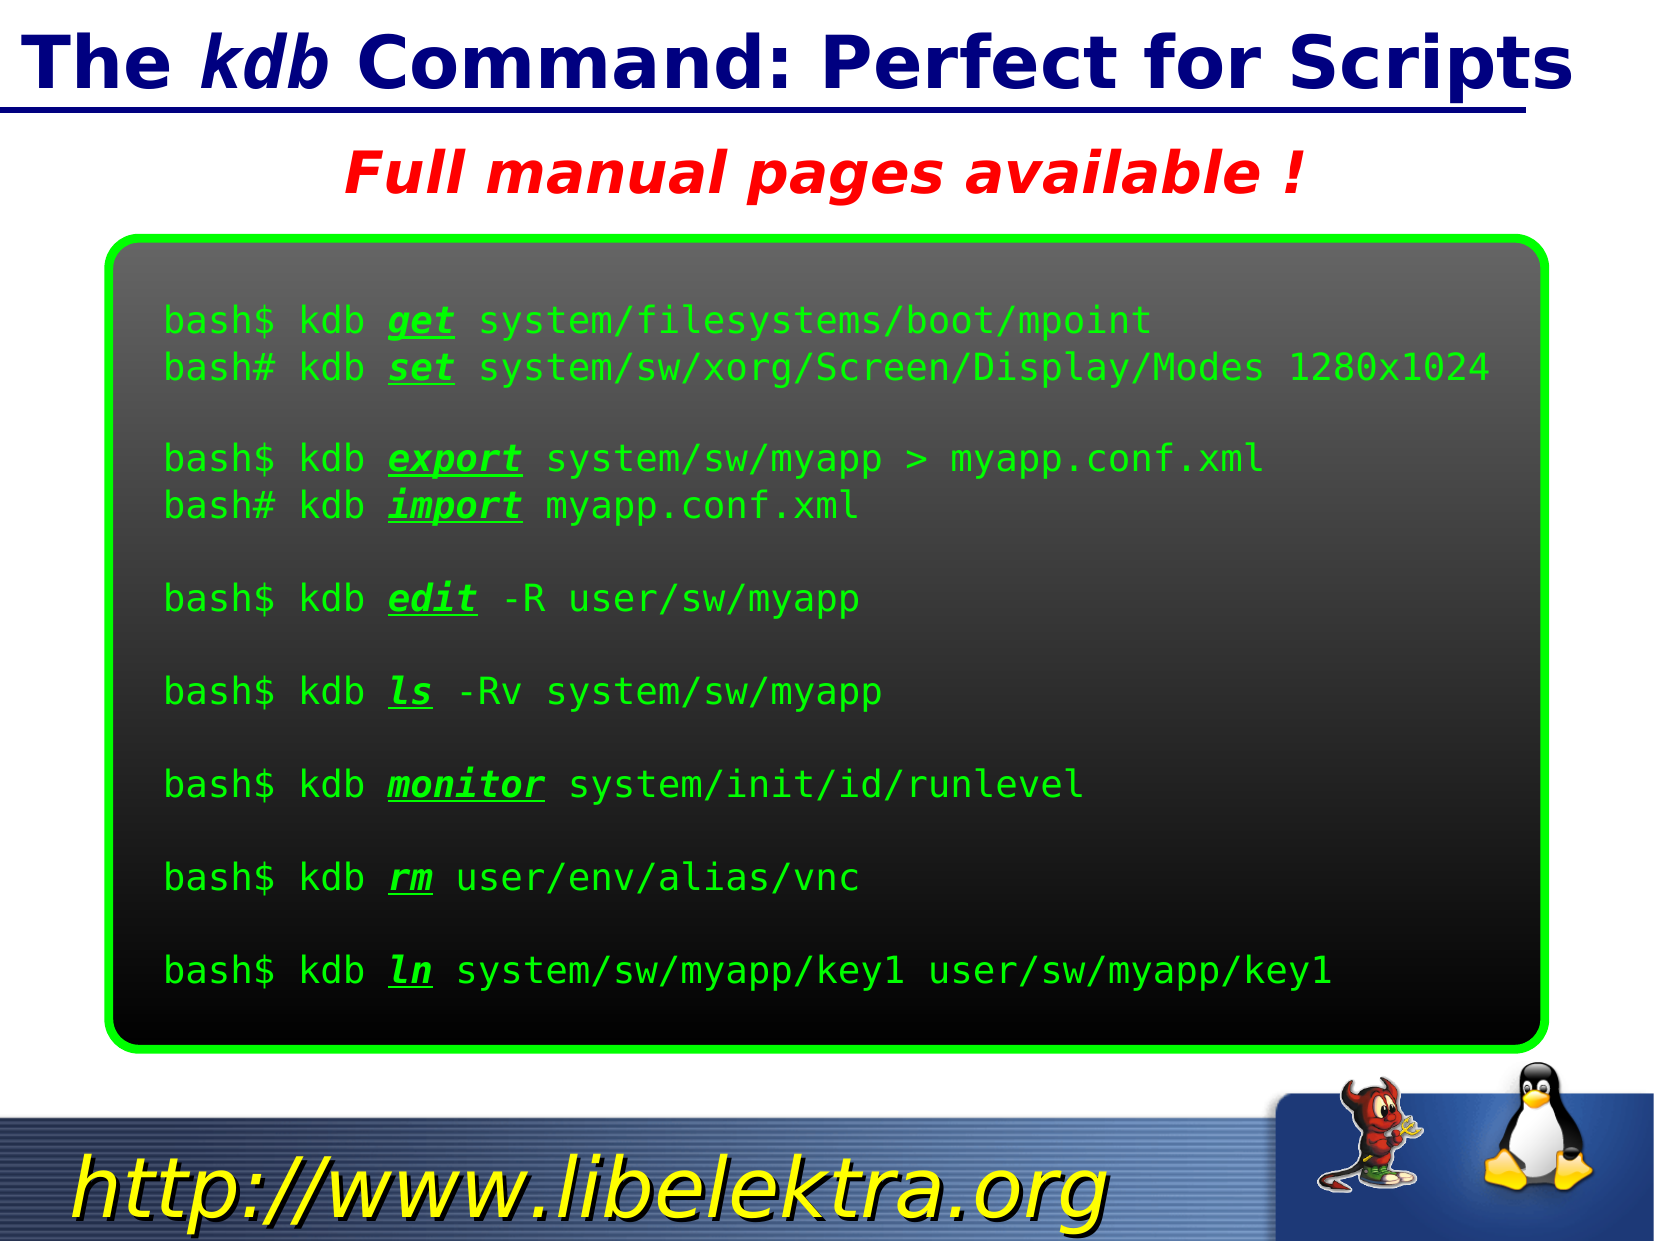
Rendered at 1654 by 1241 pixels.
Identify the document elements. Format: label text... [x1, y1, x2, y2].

picture [0, 1061, 1654, 1241]
text_box Full manual pages available ! [344, 135, 1310, 203]
text_box The kdb Command: Perfect for Scripts [21, 14, 1611, 111]
text_box bash$ kdb get system/filesystems/boot/mpoint bash# kdb set system/sw/xorg/Screen/Display/Modes 1280x1024 bash$ kdb export system/sw/myapp > myapp.conf.xml bash# kdb import myapp.conf.xml bash$ kdb edit -R user/sw/myapp bash$ kdb ls -Rv system/sw/myapp bash$ kdb monitor system/init/id/runlevel bash$ kdb rm user/env/alias/vnc bash$ kdb ln system/sw/myapp/key1 user/sw/myapp/key1 [162, 296, 1514, 995]
text_box [108, 238, 1545, 1050]
